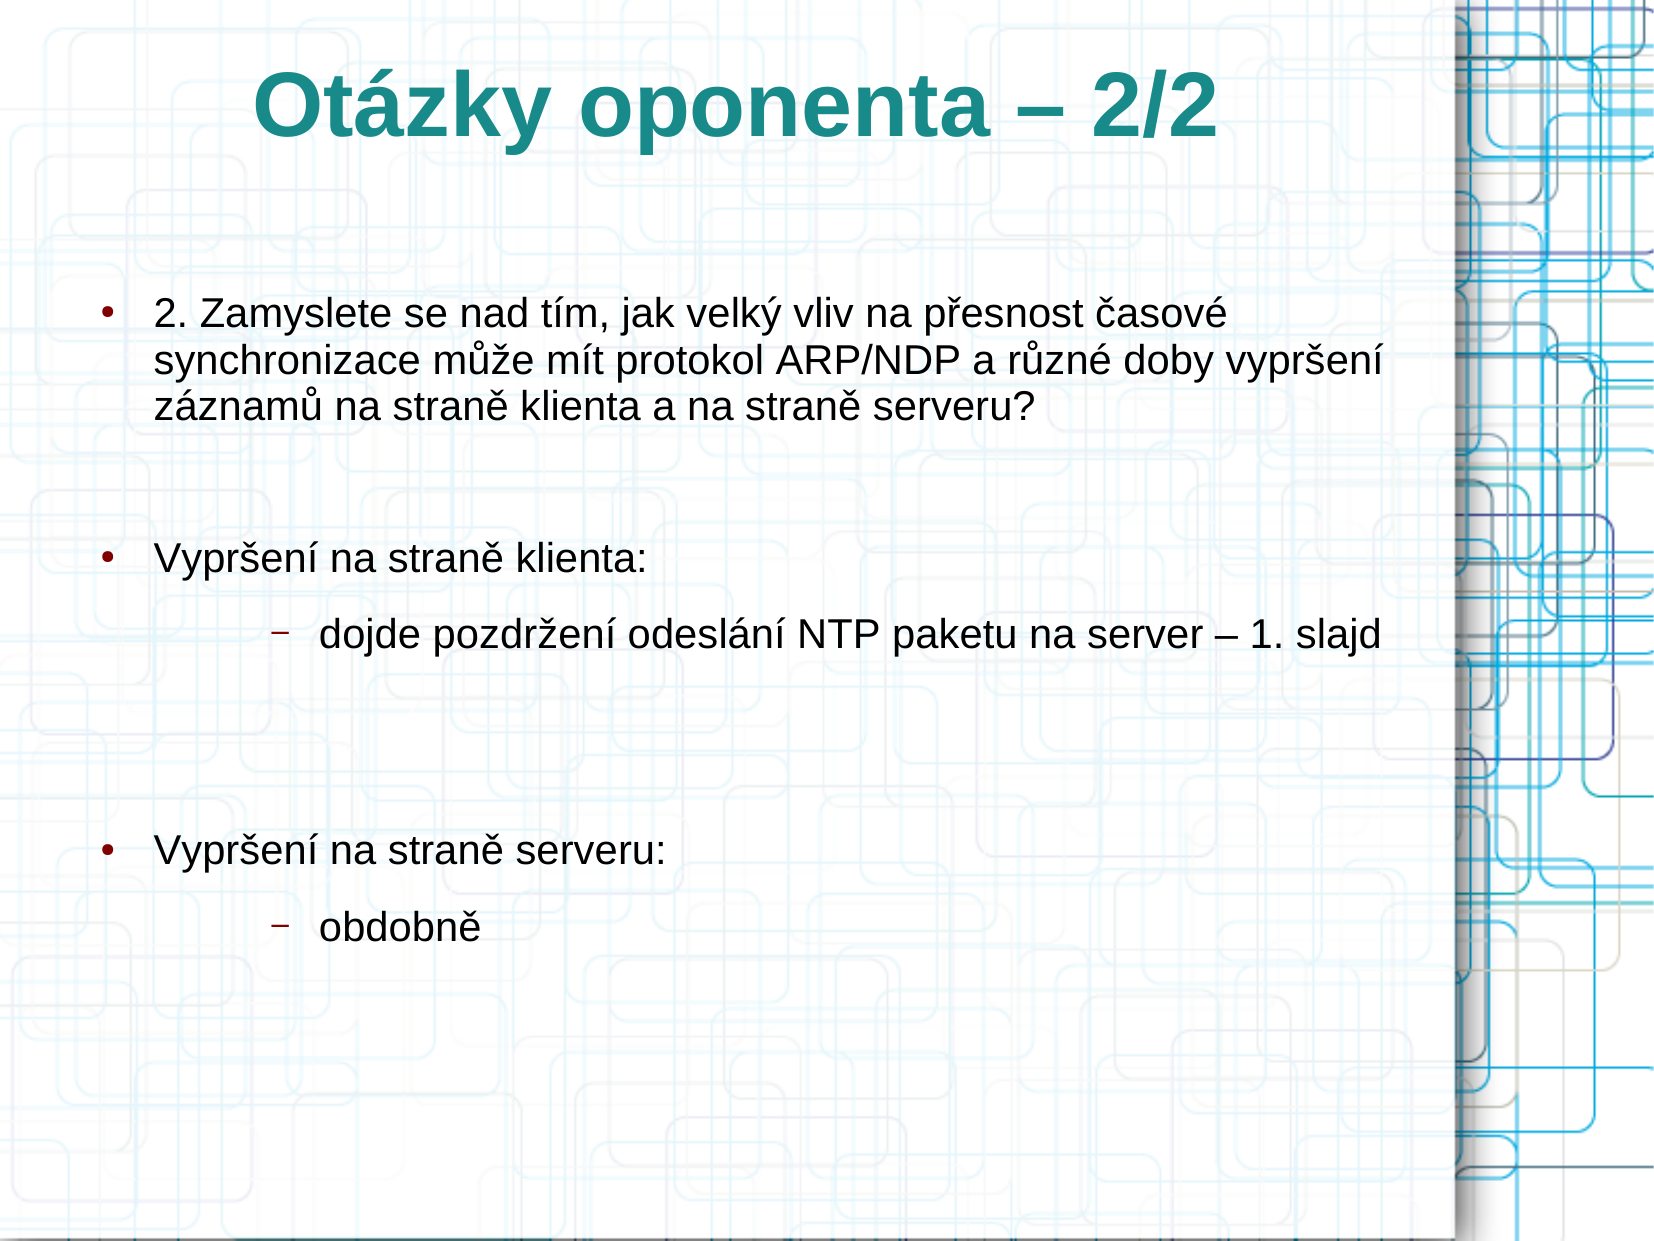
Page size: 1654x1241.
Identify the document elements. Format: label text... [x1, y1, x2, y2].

list 2. Zamyslete se nad tím, jak velký vliv na přesnost časové synchronizace může mít protokol ARP/NDP a různé doby vypršení záznamů na straně klienta a na straně serveru? Vypršení na straně klienta: dojde pozdržení odeslání NTP paketu na server – 1. slajd Vypršení na straně serveru: obdobně [82, 290, 1418, 1150]
picture [0, 0, 1654, 1241]
title Otázky oponenta – 2/2 [57, 1, 1416, 209]
